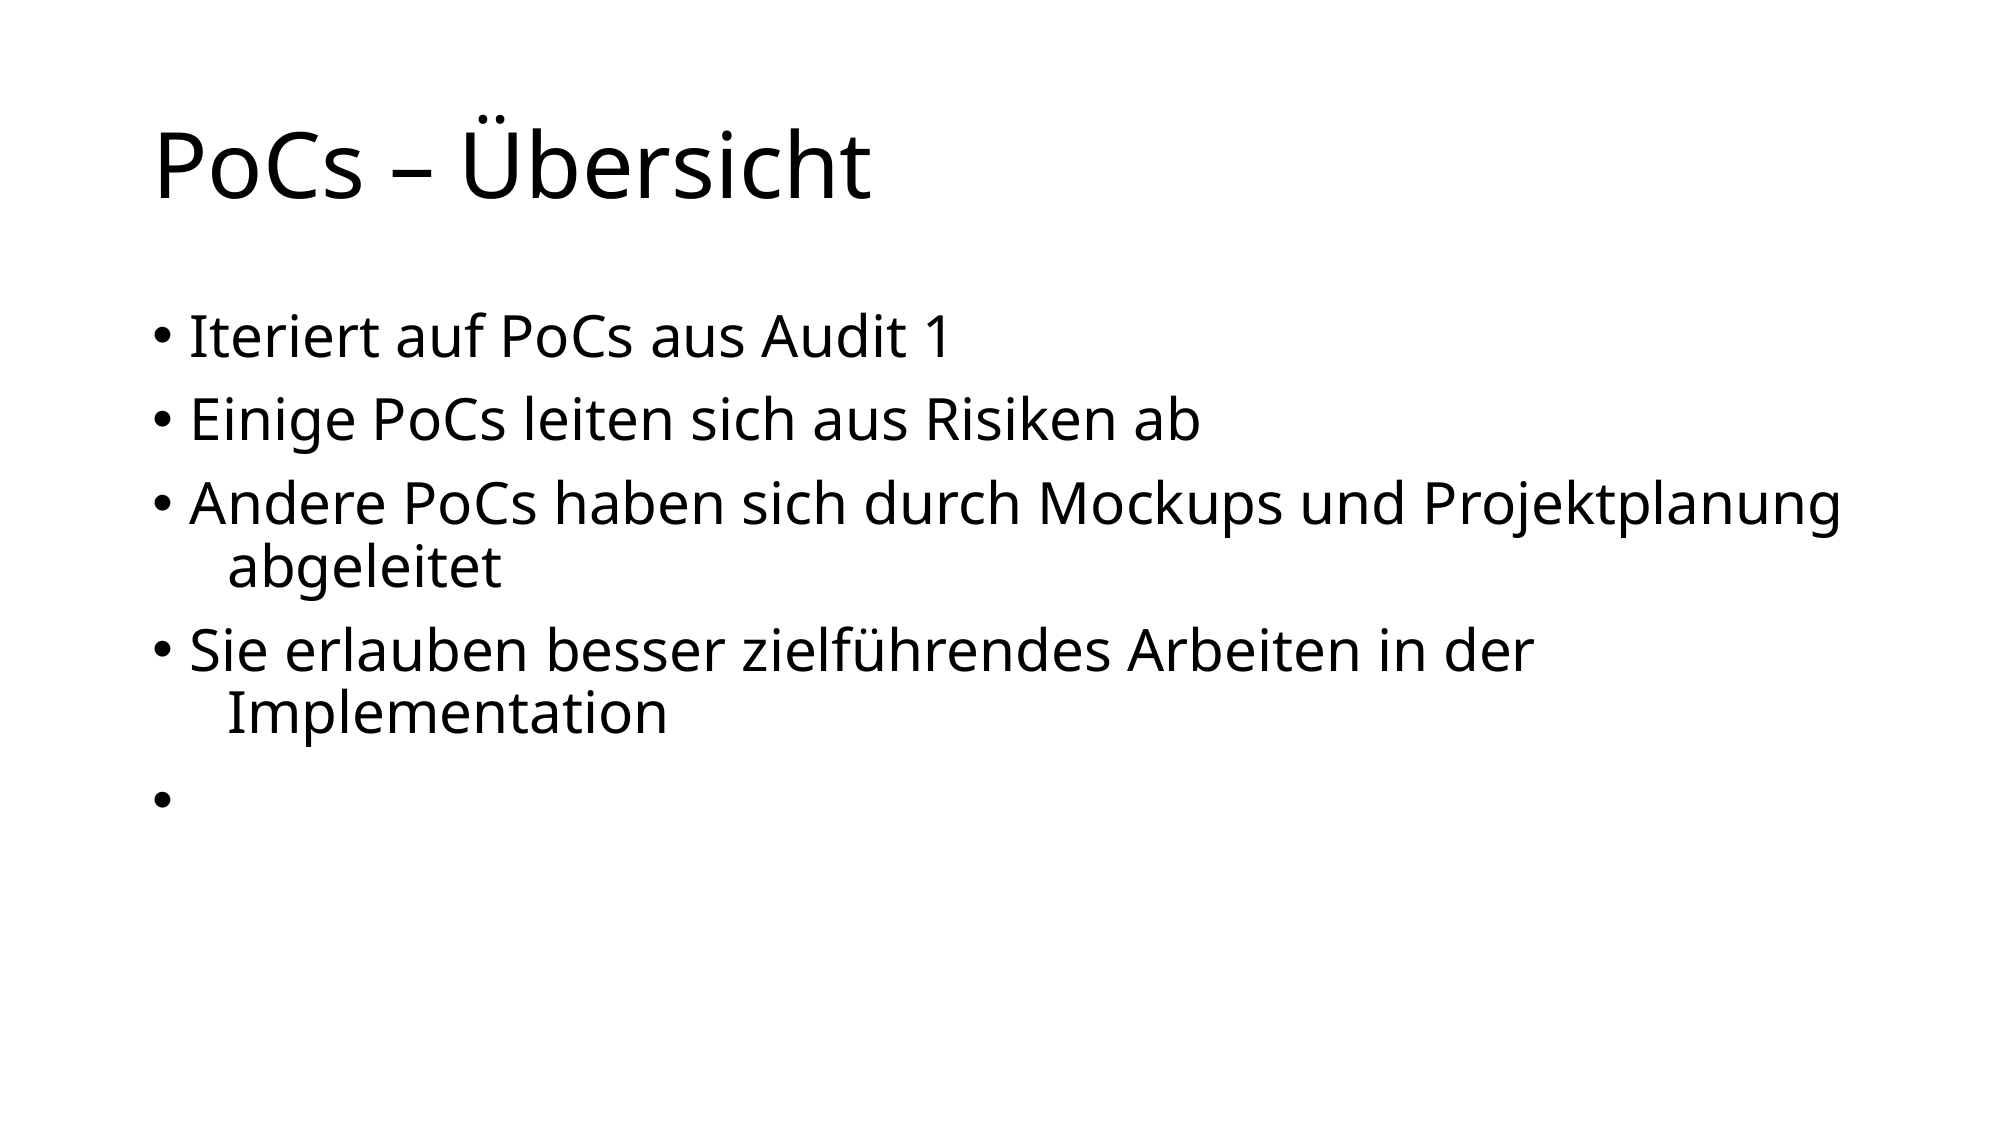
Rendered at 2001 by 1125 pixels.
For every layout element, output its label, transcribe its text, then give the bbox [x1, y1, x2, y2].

title PoCs – Übersicht [137, 59, 1863, 278]
list Iteriert auf PoCs aus Audit 1 Einige PoCs leiten sich aus Risiken ab Andere PoCs haben sich durch Mockups und Projektplanung abgeleitet Sie erlauben besser zielführendes Arbeiten in der Implementation [137, 299, 1863, 1014]
